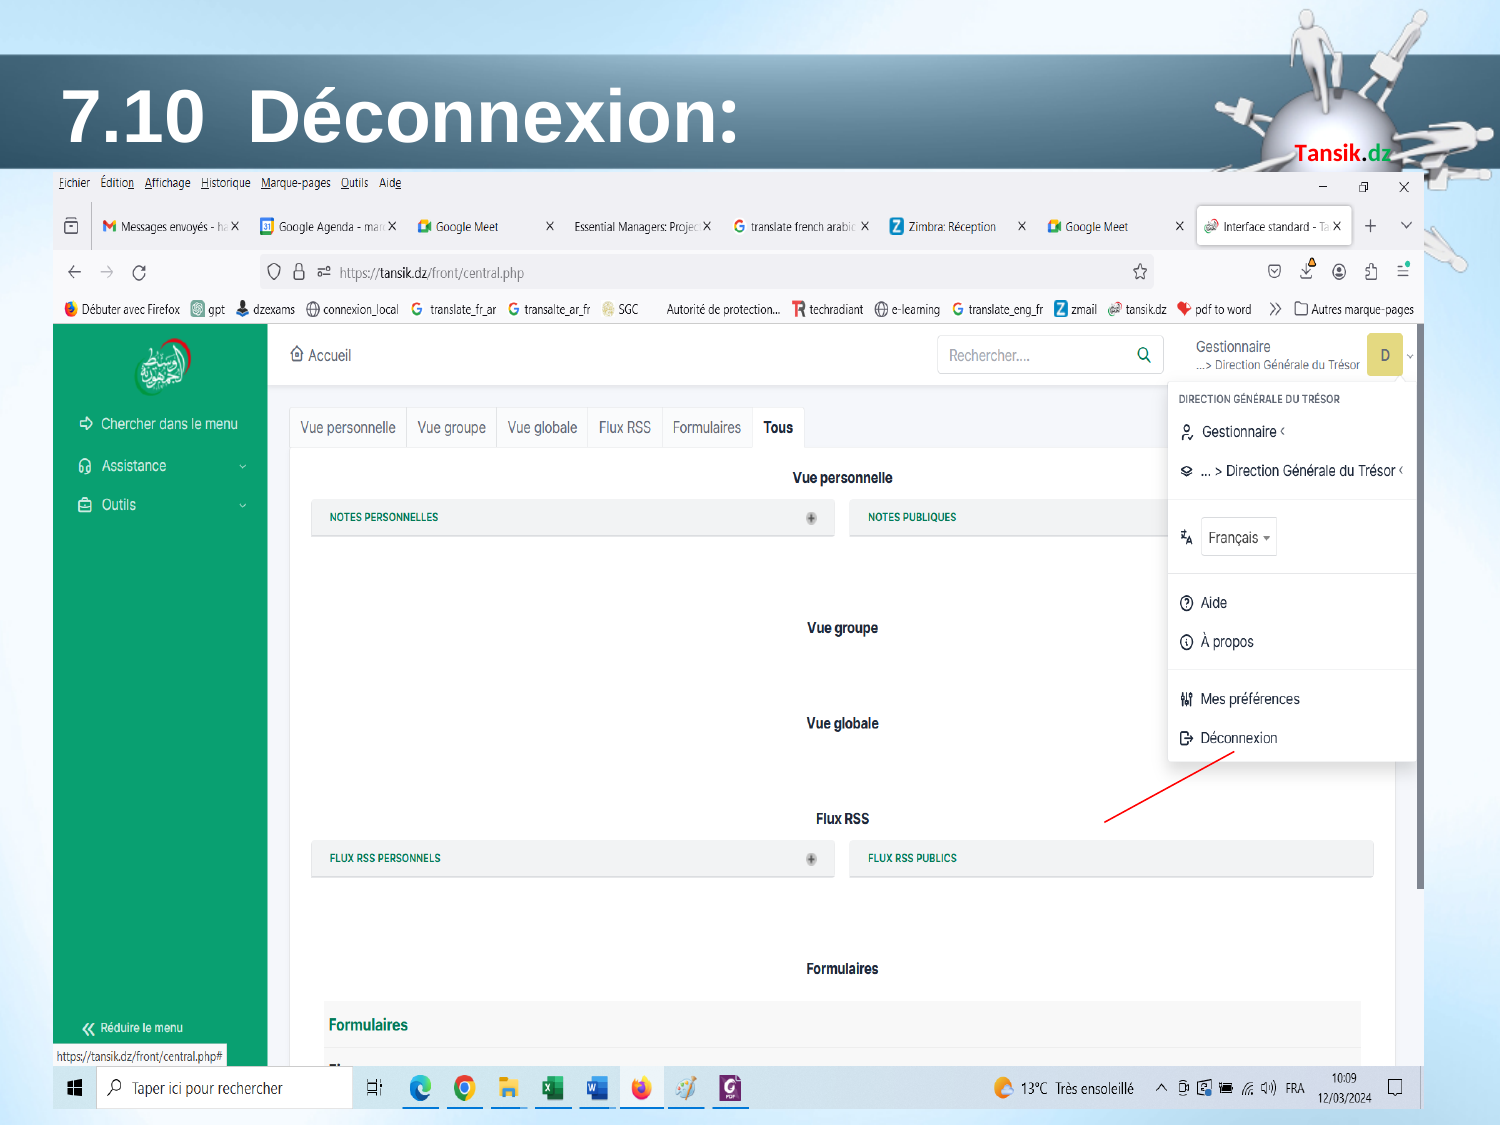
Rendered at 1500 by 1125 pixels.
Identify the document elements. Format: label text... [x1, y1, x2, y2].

text_box Tansik.dz [1279, 128, 1422, 172]
title 7.10 Déconnexion: [45, 53, 1183, 171]
picture [53, 172, 1424, 1109]
